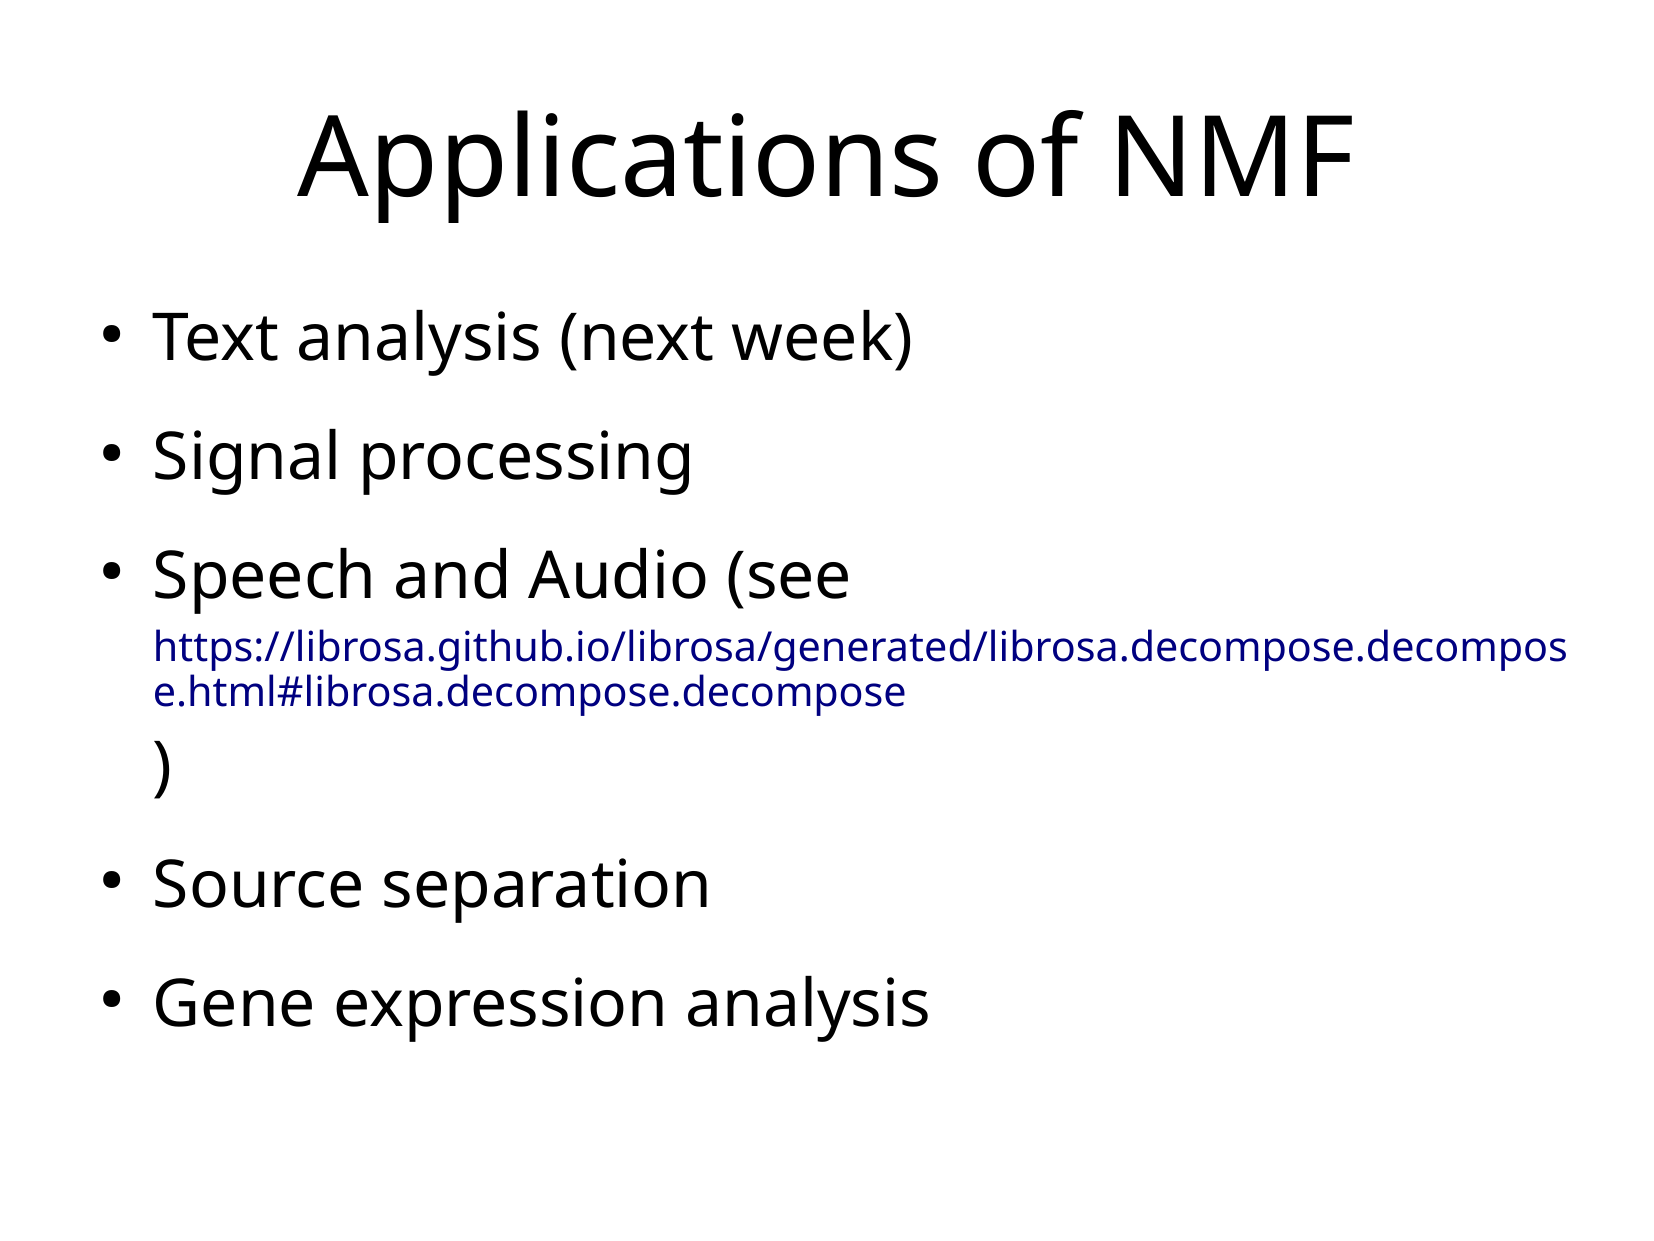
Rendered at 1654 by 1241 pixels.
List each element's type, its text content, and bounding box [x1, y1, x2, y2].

list Text analysis (next week) Signal processing Speech and Audio (see https://librosa.github.io/librosa/generated/librosa.decompose.decompose.html#librosa.decompose.decompose) Source separation Gene expression analysis [82, 290, 1571, 1010]
title Applications of NMF [82, 49, 1571, 257]
